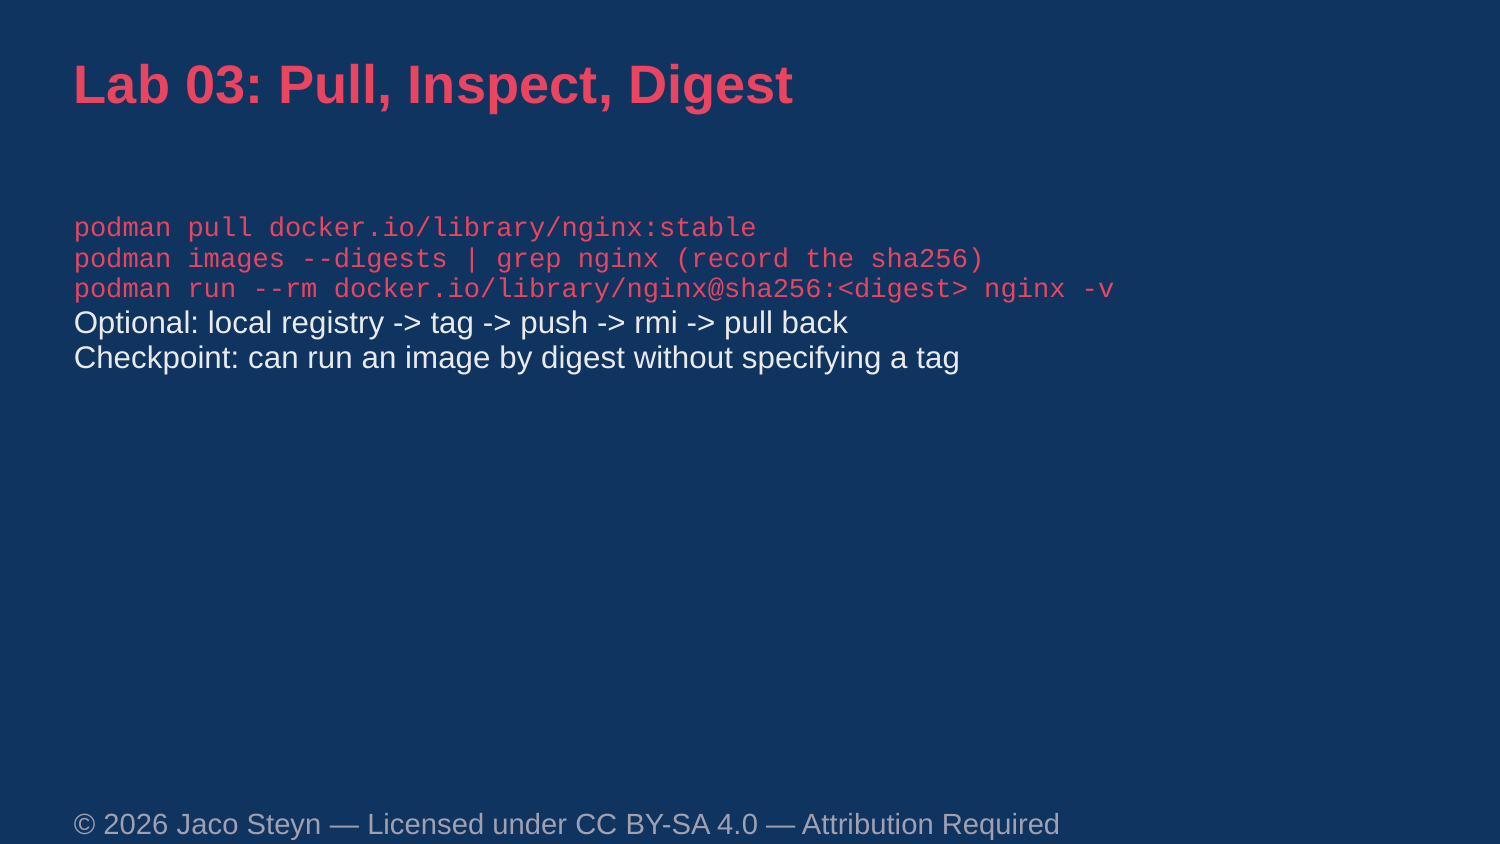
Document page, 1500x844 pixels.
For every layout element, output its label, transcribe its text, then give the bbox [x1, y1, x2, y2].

text_box podman pull docker.io/library/nginx:stable podman images --digests | grep nginx (record the sha256) podman run --rm docker.io/library/nginx@sha256:<digest> nginx -v Optional: local registry -> tag -> push -> rmi -> pull back Checkpoint: can run an image by digest without specifying a tag [59, 206, 1441, 798]
text_box © 2026 Jaco Steyn — Licensed under CC BY-SA 4.0 — Attribution Required [59, 800, 1441, 836]
title Lab 03: Pull, Inspect, Digest [59, 47, 1441, 166]
